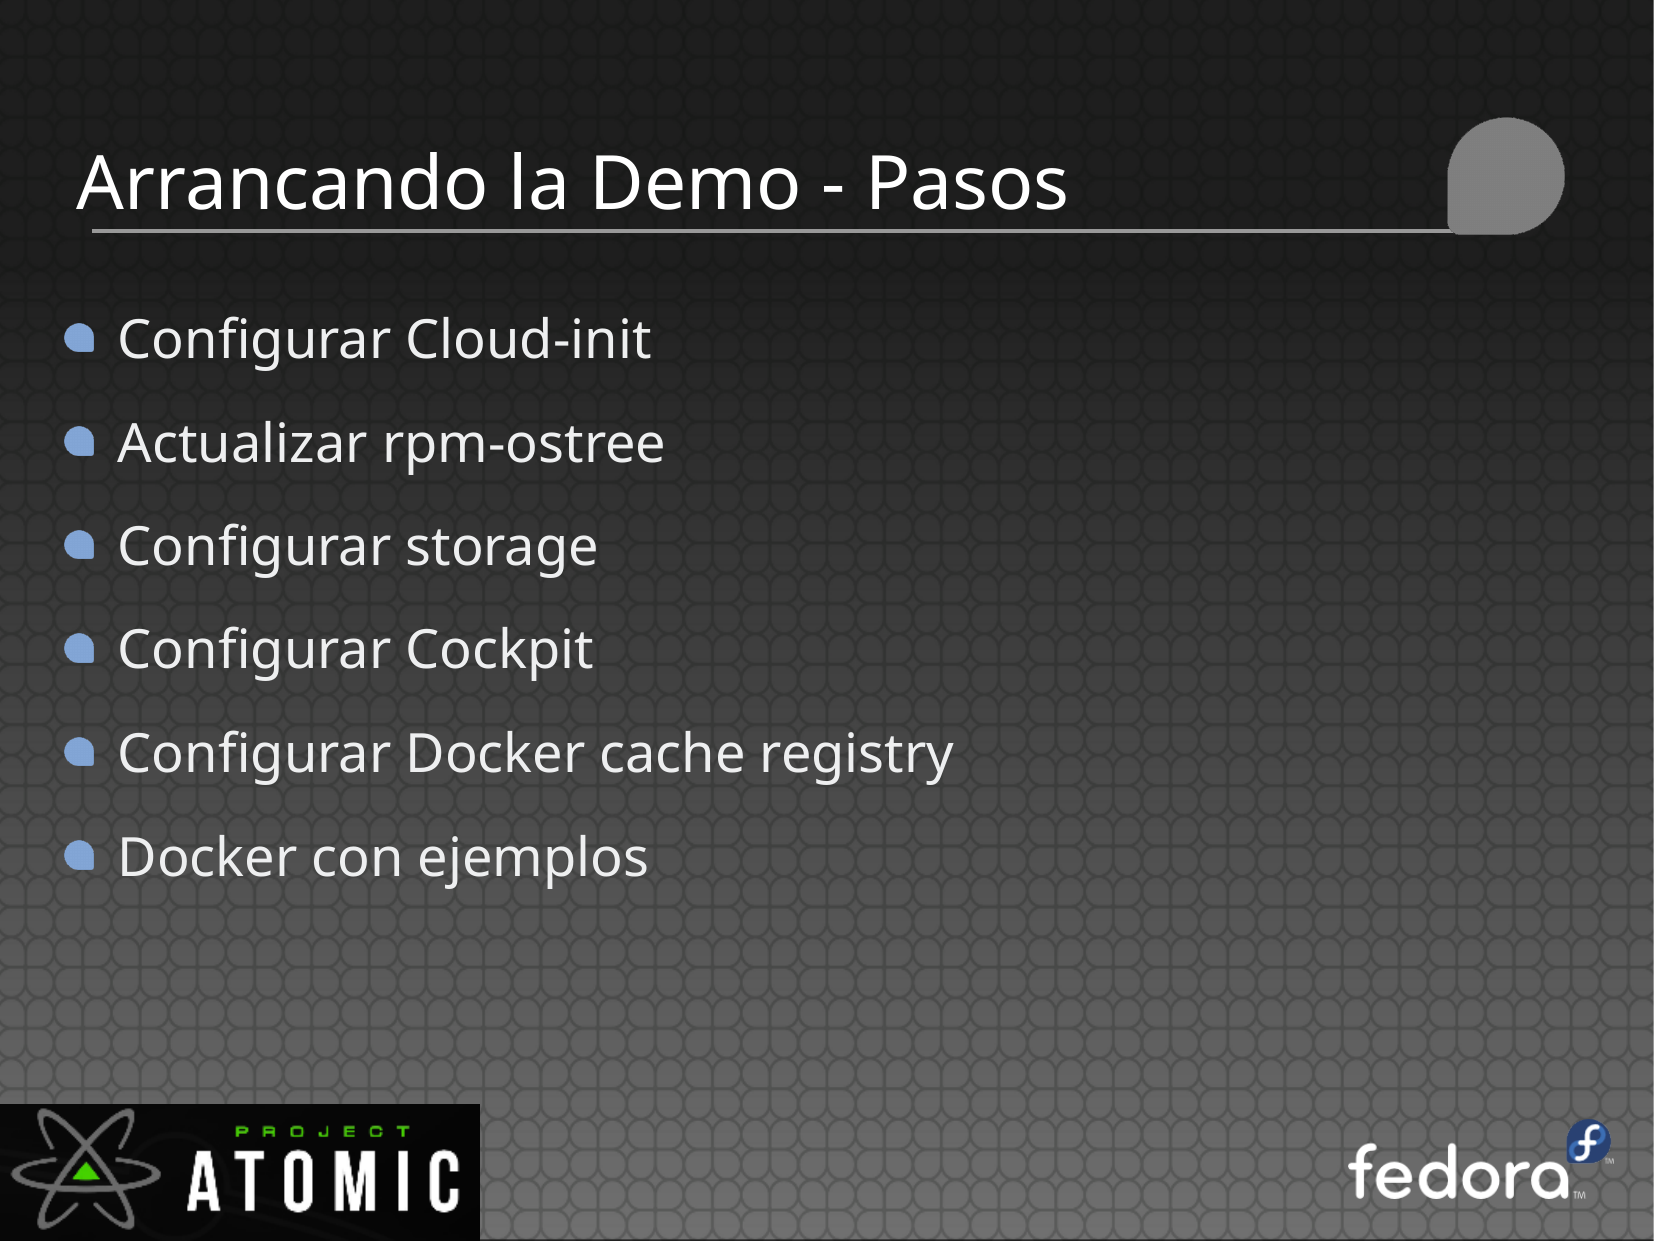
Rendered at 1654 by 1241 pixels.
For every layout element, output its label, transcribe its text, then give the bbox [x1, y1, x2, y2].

picture [0, 0, 1654, 1241]
title Arrancando la Demo - Pasos [76, 112, 1566, 249]
list Configurar Cloud-init Actualizar rpm-ostree Configurar storage Configurar Cockpit Configurar Docker cache registry Docker con ejemplos [46, 300, 1536, 1105]
